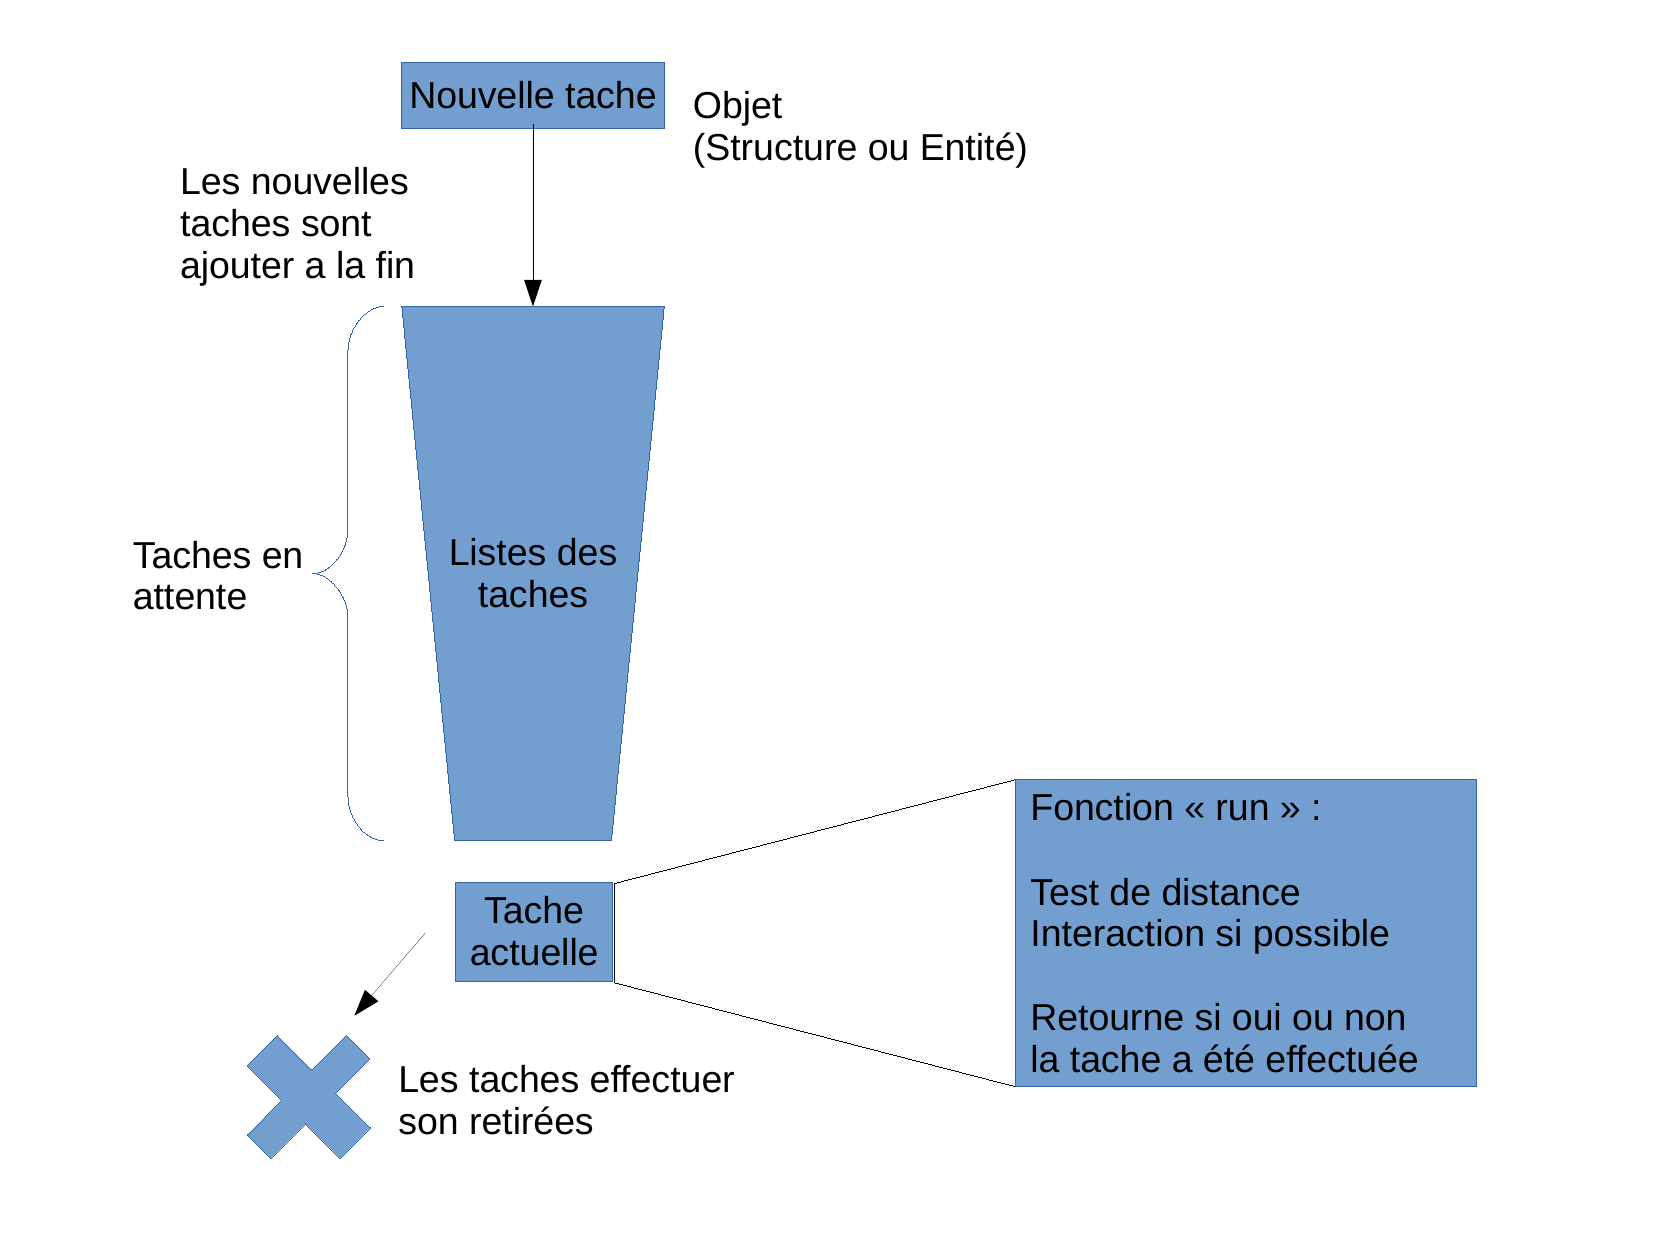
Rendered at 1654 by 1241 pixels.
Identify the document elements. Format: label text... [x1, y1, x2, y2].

text_box [247, 1035, 371, 1159]
text_box Les nouvelles taches sont ajouter a la fin [165, 153, 485, 378]
text_box Taches en attente [118, 526, 323, 668]
text_box Tache actuelle [455, 882, 613, 982]
text_box Fonction « run » : Test de distance Interaction si possible Retourne si oui ou non la tache a été effectuée [1015, 779, 1477, 1087]
text_box Objet (Structure ou Entité) [678, 76, 1252, 218]
text_box Les taches effectuer son retirées [383, 1051, 756, 1192]
text_box Nouvelle tache [401, 62, 665, 129]
text_box Listes des taches [408, 306, 665, 841]
